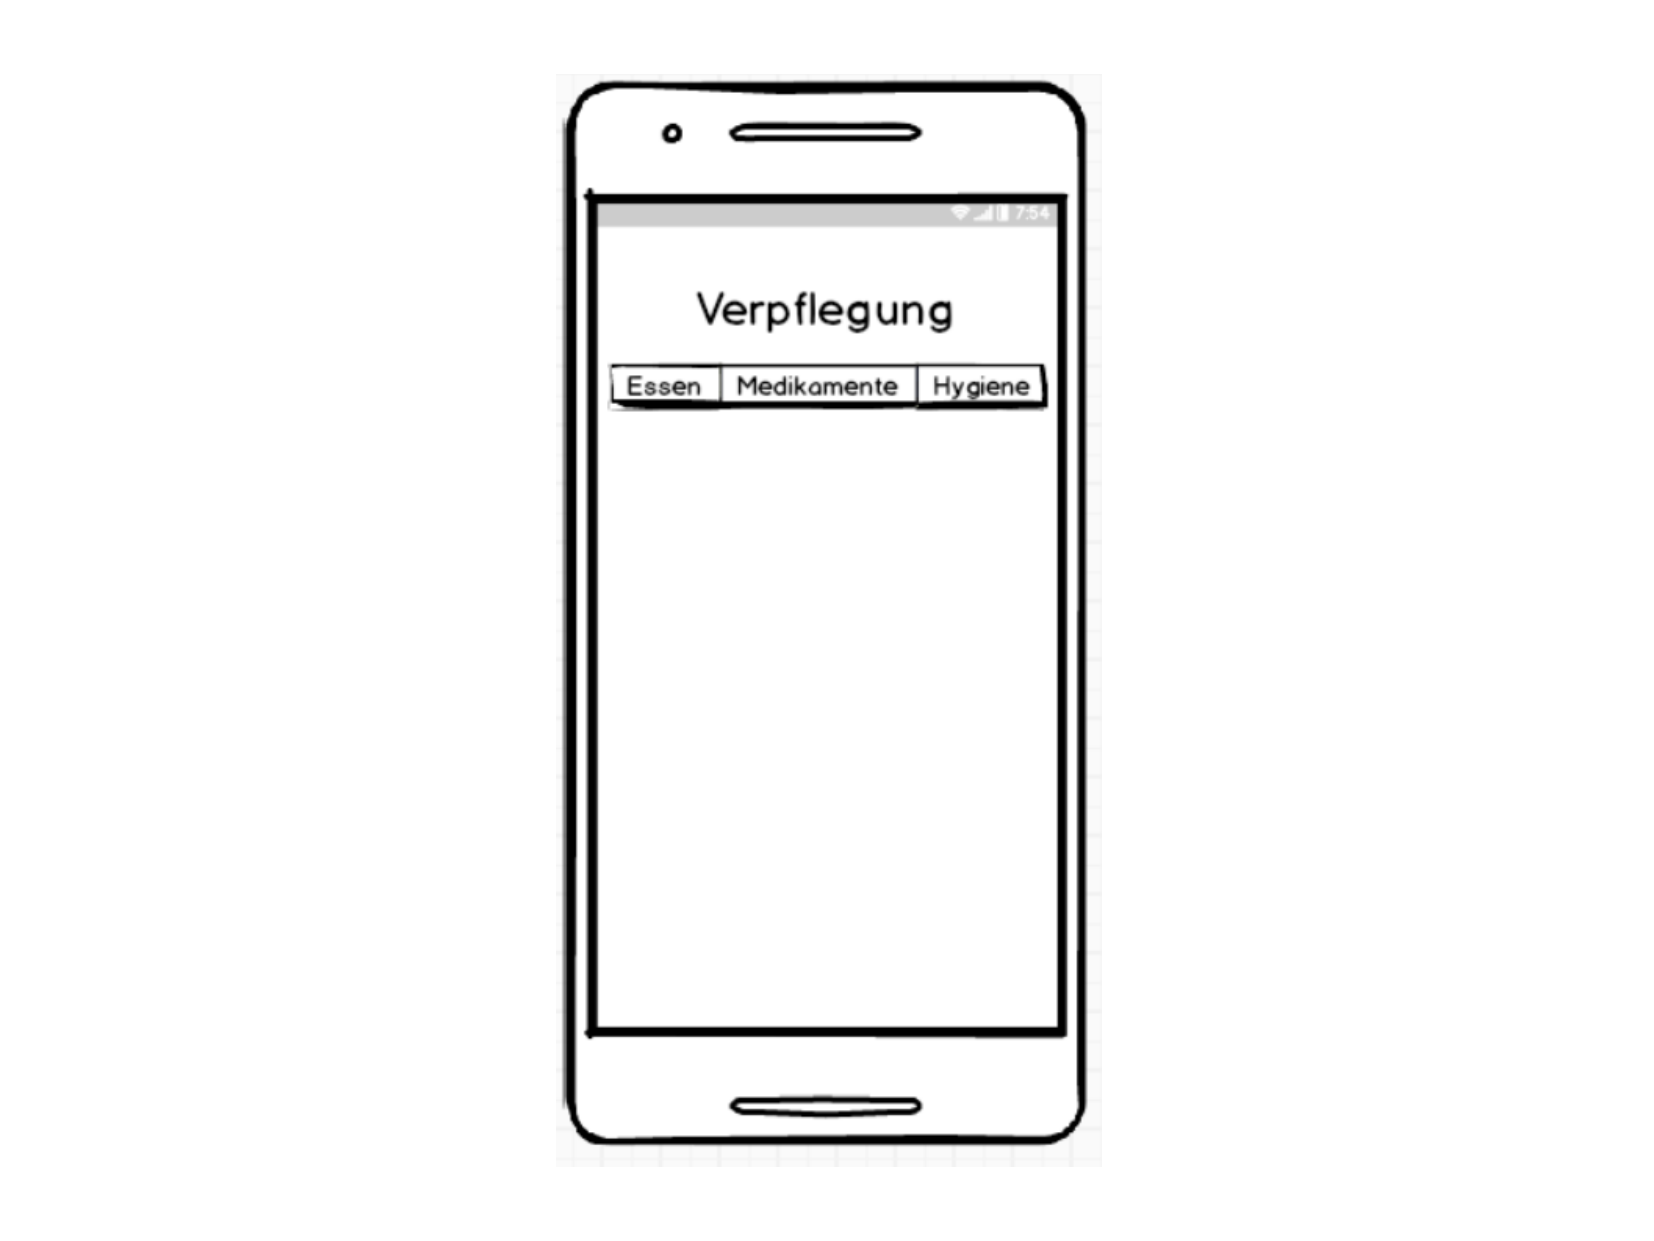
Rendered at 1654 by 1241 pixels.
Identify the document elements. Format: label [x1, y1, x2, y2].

picture [556, 74, 1102, 1167]
